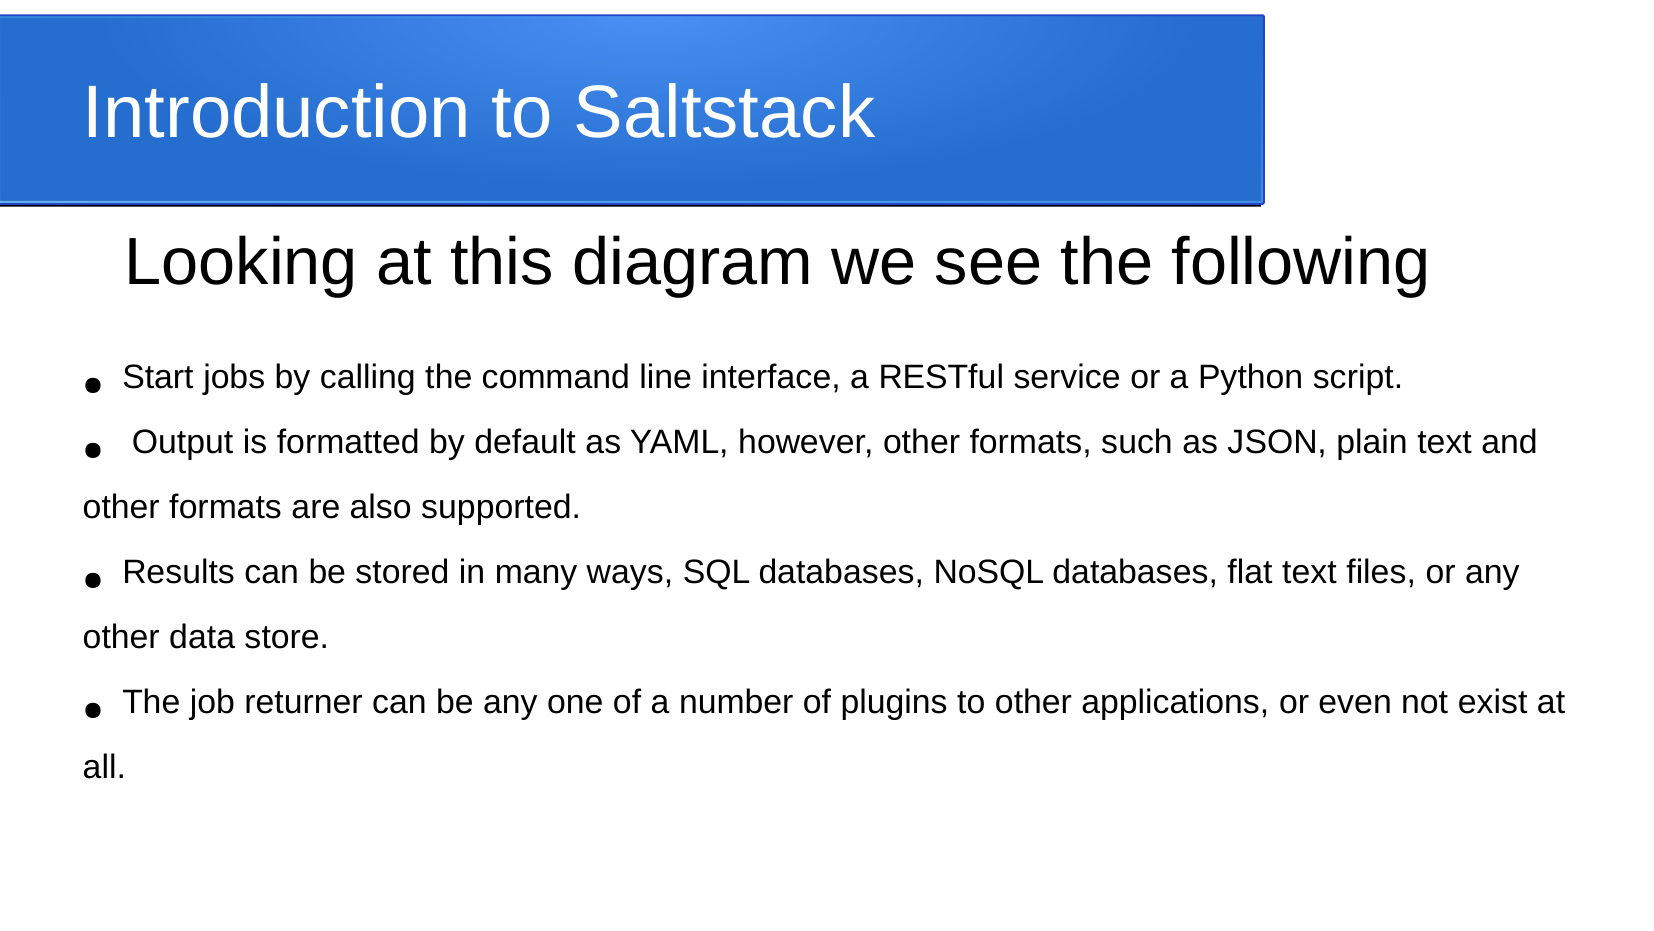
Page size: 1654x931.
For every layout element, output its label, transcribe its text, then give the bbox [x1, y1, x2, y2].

title Introduction to Saltstack [82, 35, 1235, 189]
subtitle Looking at this diagram we see the following Start jobs by calling the command line interface, a RESTful service or a Python script. Output is formatted by default as YAML, however, other formats, such as JSON, plain text and other formats are also supported. Results can be stored in many ways, SQL databases, NoSQL databases, flat text files, or any other data store. The job returner can be any one of a number of plugins to other applications, or even not exist at all. [82, 224, 1571, 810]
